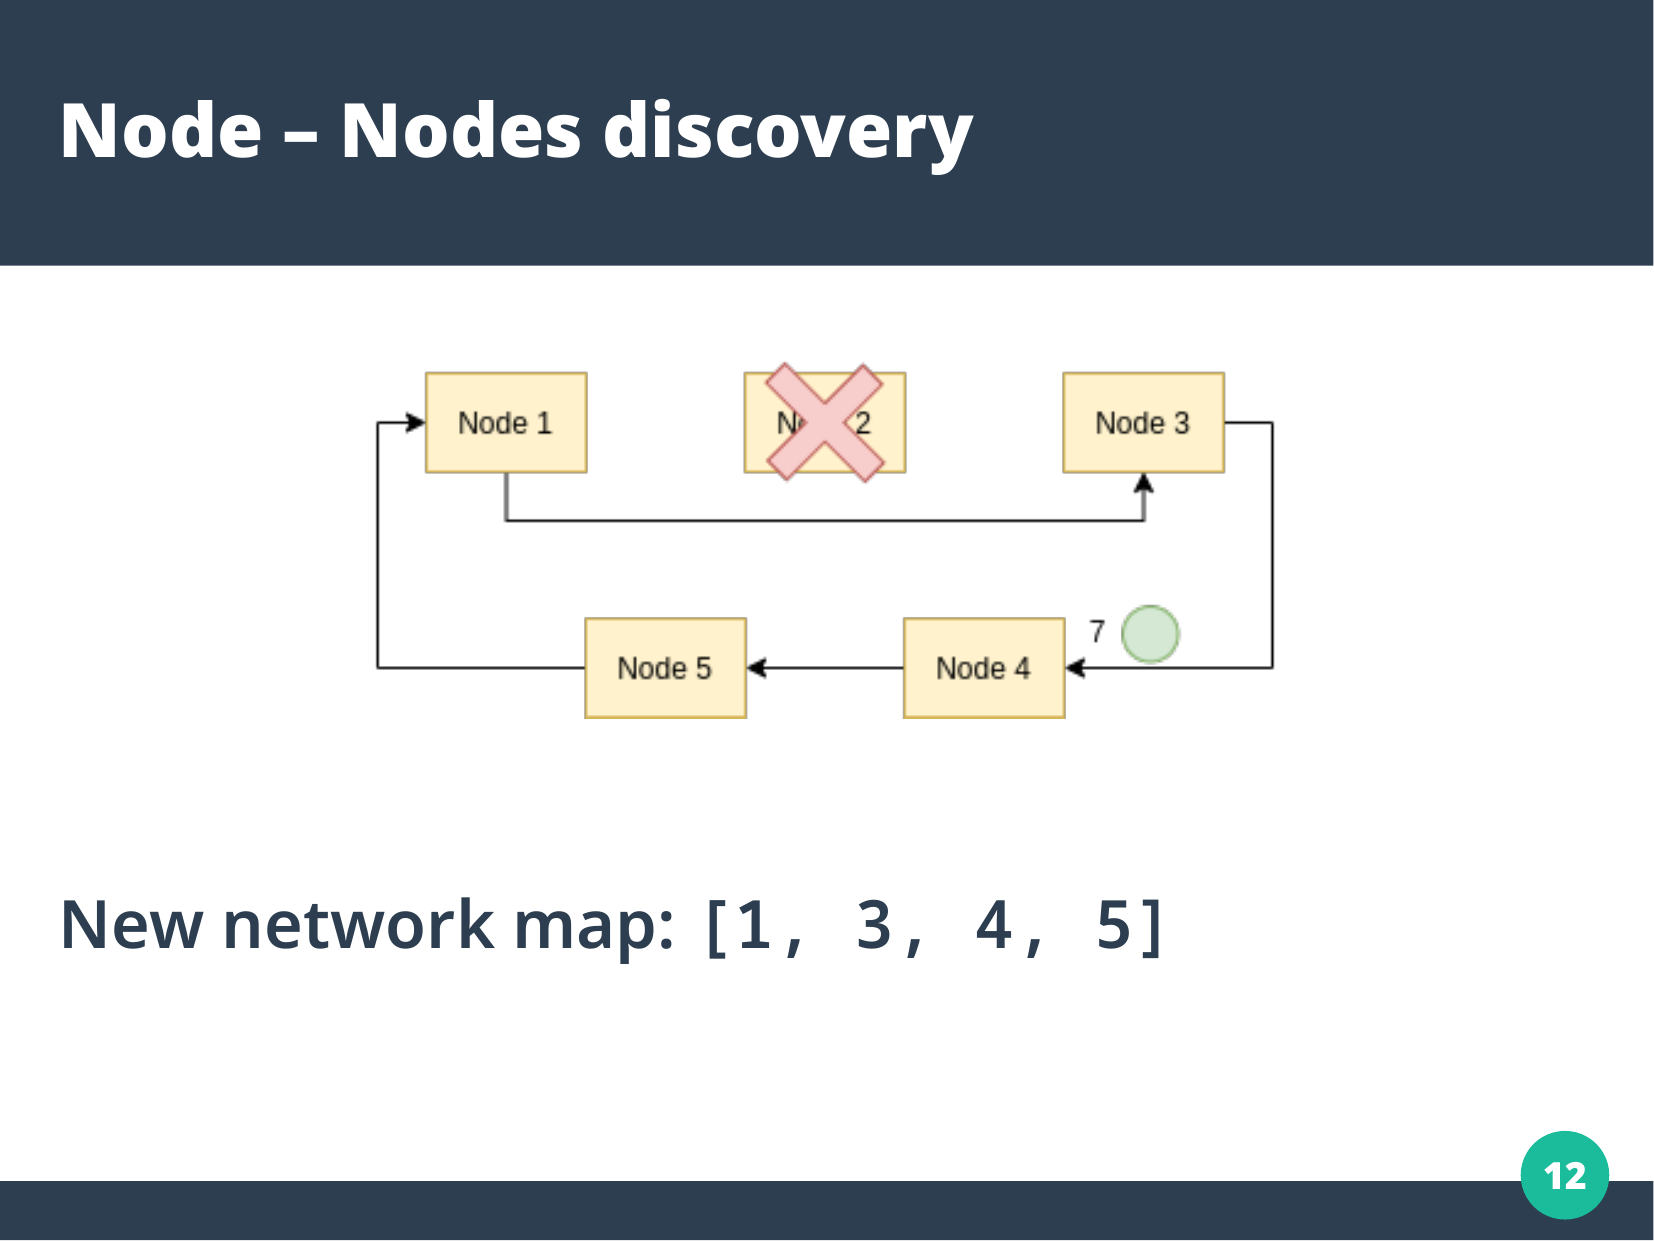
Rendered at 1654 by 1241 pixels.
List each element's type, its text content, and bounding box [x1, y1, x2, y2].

picture [360, 324, 1294, 720]
title Node – Nodes discovery [59, 49, 1595, 207]
list New network map: [1, 3, 4, 5] [59, 756, 1595, 1151]
